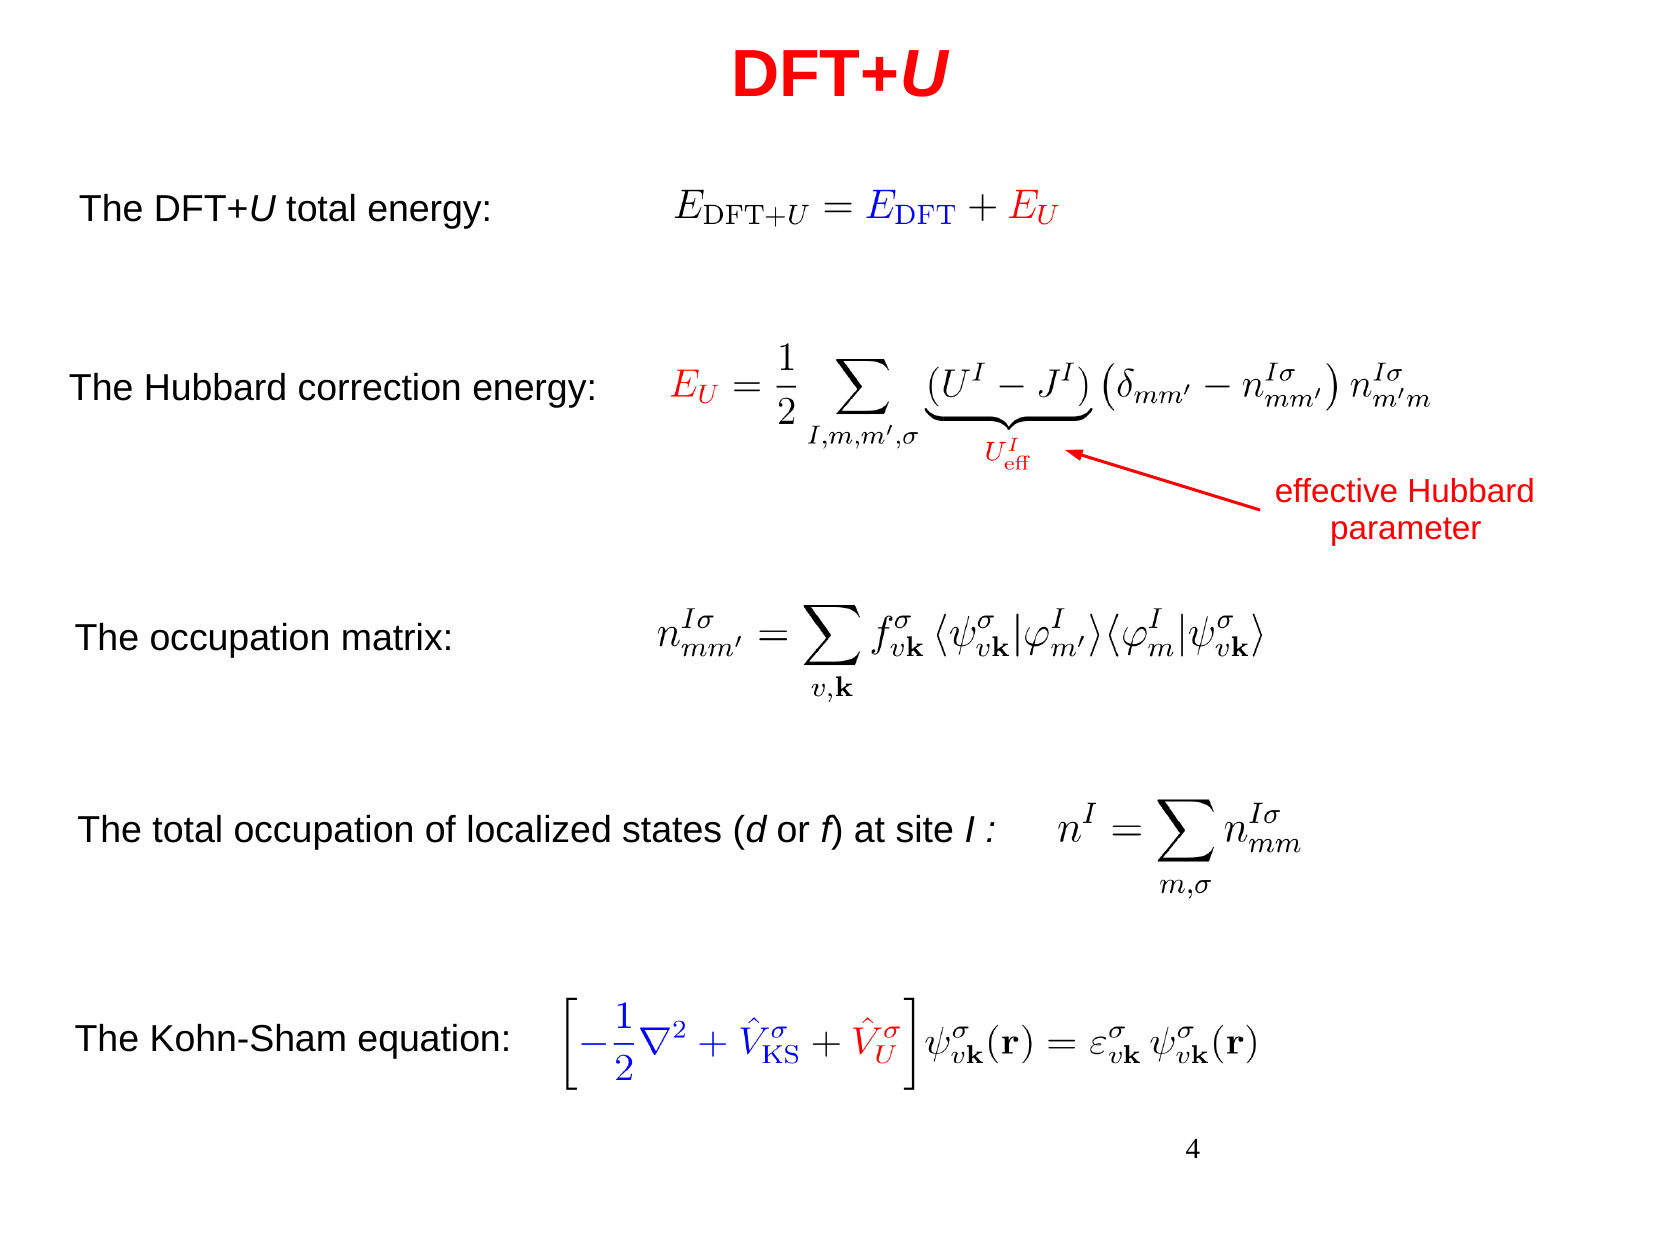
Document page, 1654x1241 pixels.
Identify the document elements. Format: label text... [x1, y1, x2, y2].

text_box The total occupation of localized states (d or f) at site I : [62, 800, 1011, 858]
title DFT+U [556, 30, 1123, 106]
picture [1050, 782, 1306, 903]
picture [666, 330, 1435, 475]
text_box effective Hubbard parameter [1260, 465, 1560, 556]
picture [666, 170, 1060, 235]
text_box The Hubbard correction energy: [54, 359, 612, 417]
text_box The occupation matrix: [59, 608, 469, 666]
text_box [1185, 1129, 1571, 1216]
text_box The DFT+U total energy: [64, 179, 508, 237]
picture [650, 590, 1267, 711]
picture [555, 983, 1261, 1104]
text_box The Kohn-Sham equation: [59, 1010, 527, 1068]
